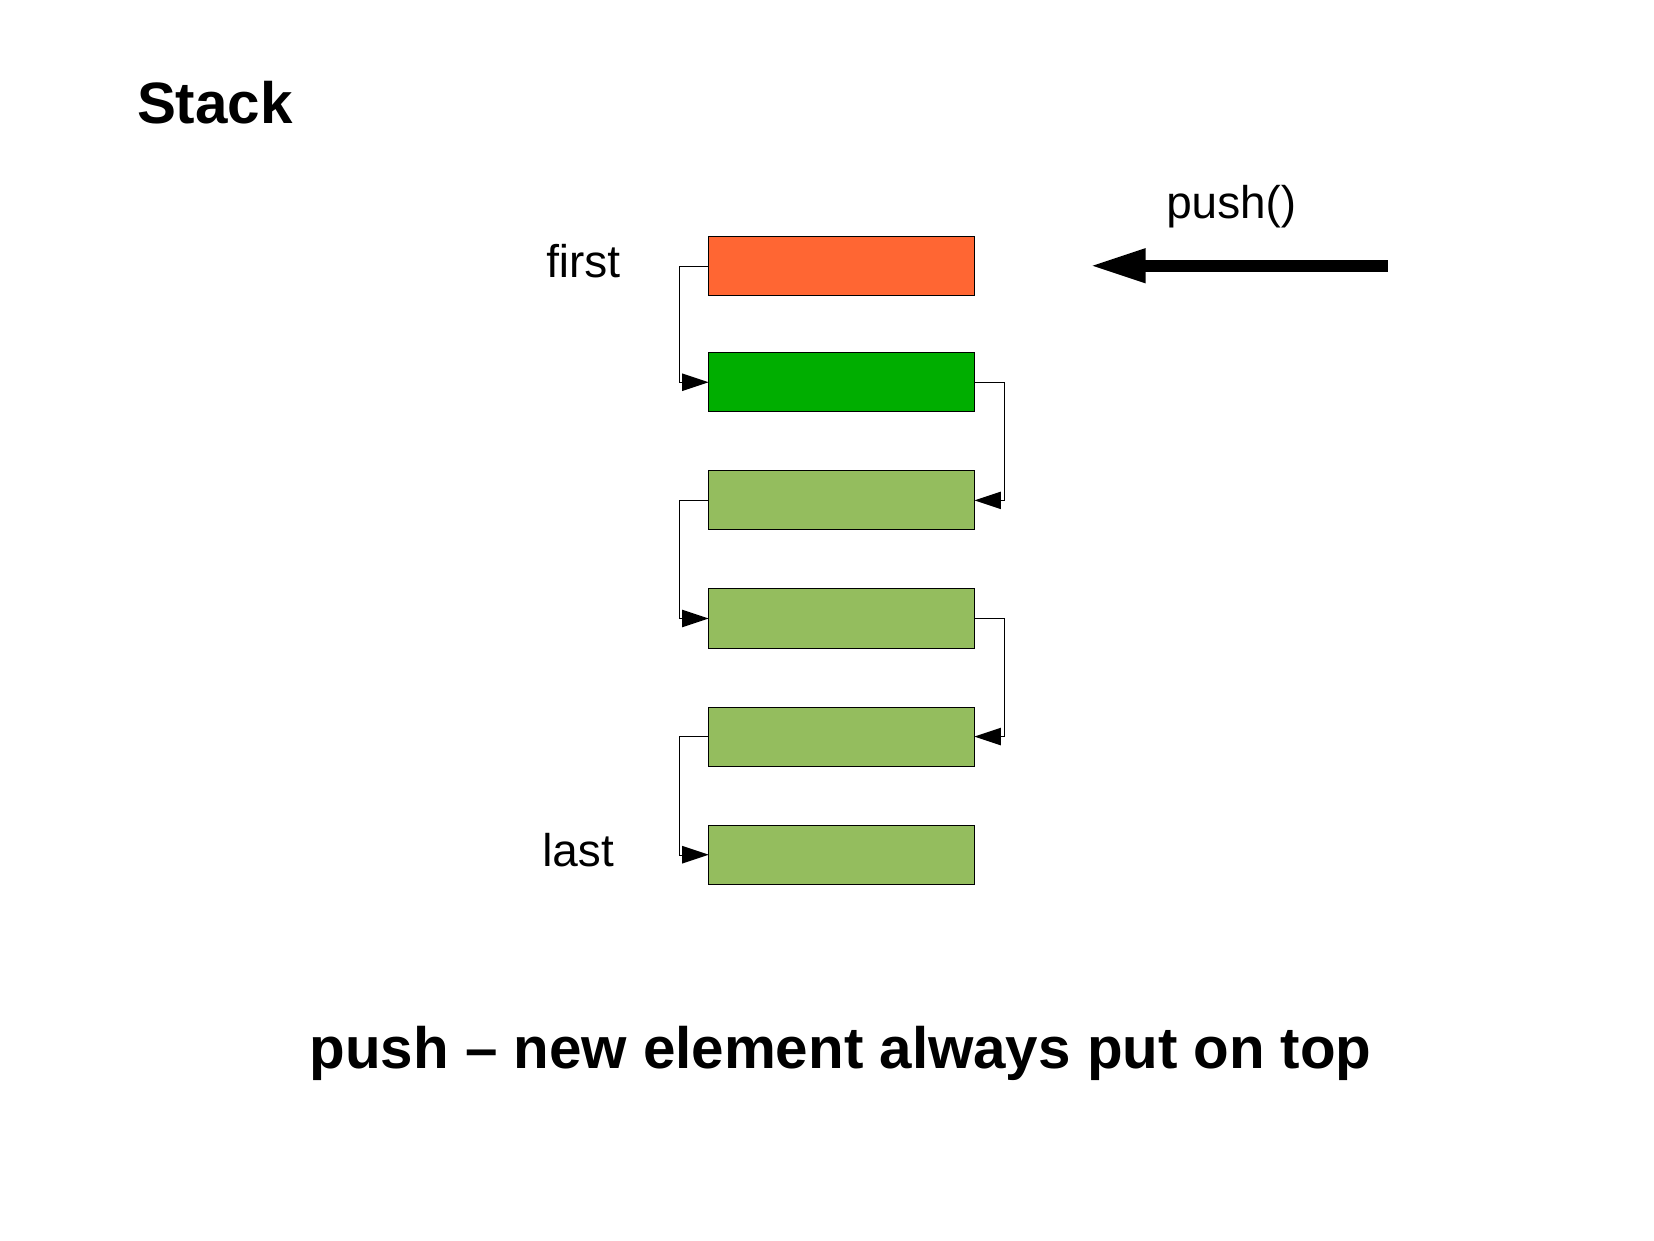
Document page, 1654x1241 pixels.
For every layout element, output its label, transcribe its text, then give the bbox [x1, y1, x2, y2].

text_box [708, 470, 975, 530]
text_box [708, 588, 975, 649]
text_box [708, 707, 975, 767]
text_box push – new element always put on top [295, 1008, 1388, 1089]
text_box last [527, 817, 680, 884]
text_box [708, 236, 975, 296]
text_box push() [1151, 169, 1363, 236]
text_box Stack [122, 63, 308, 144]
text_box [708, 352, 975, 412]
text_box first [531, 228, 684, 295]
text_box first [680, 267, 684, 295]
text_box [708, 825, 975, 885]
